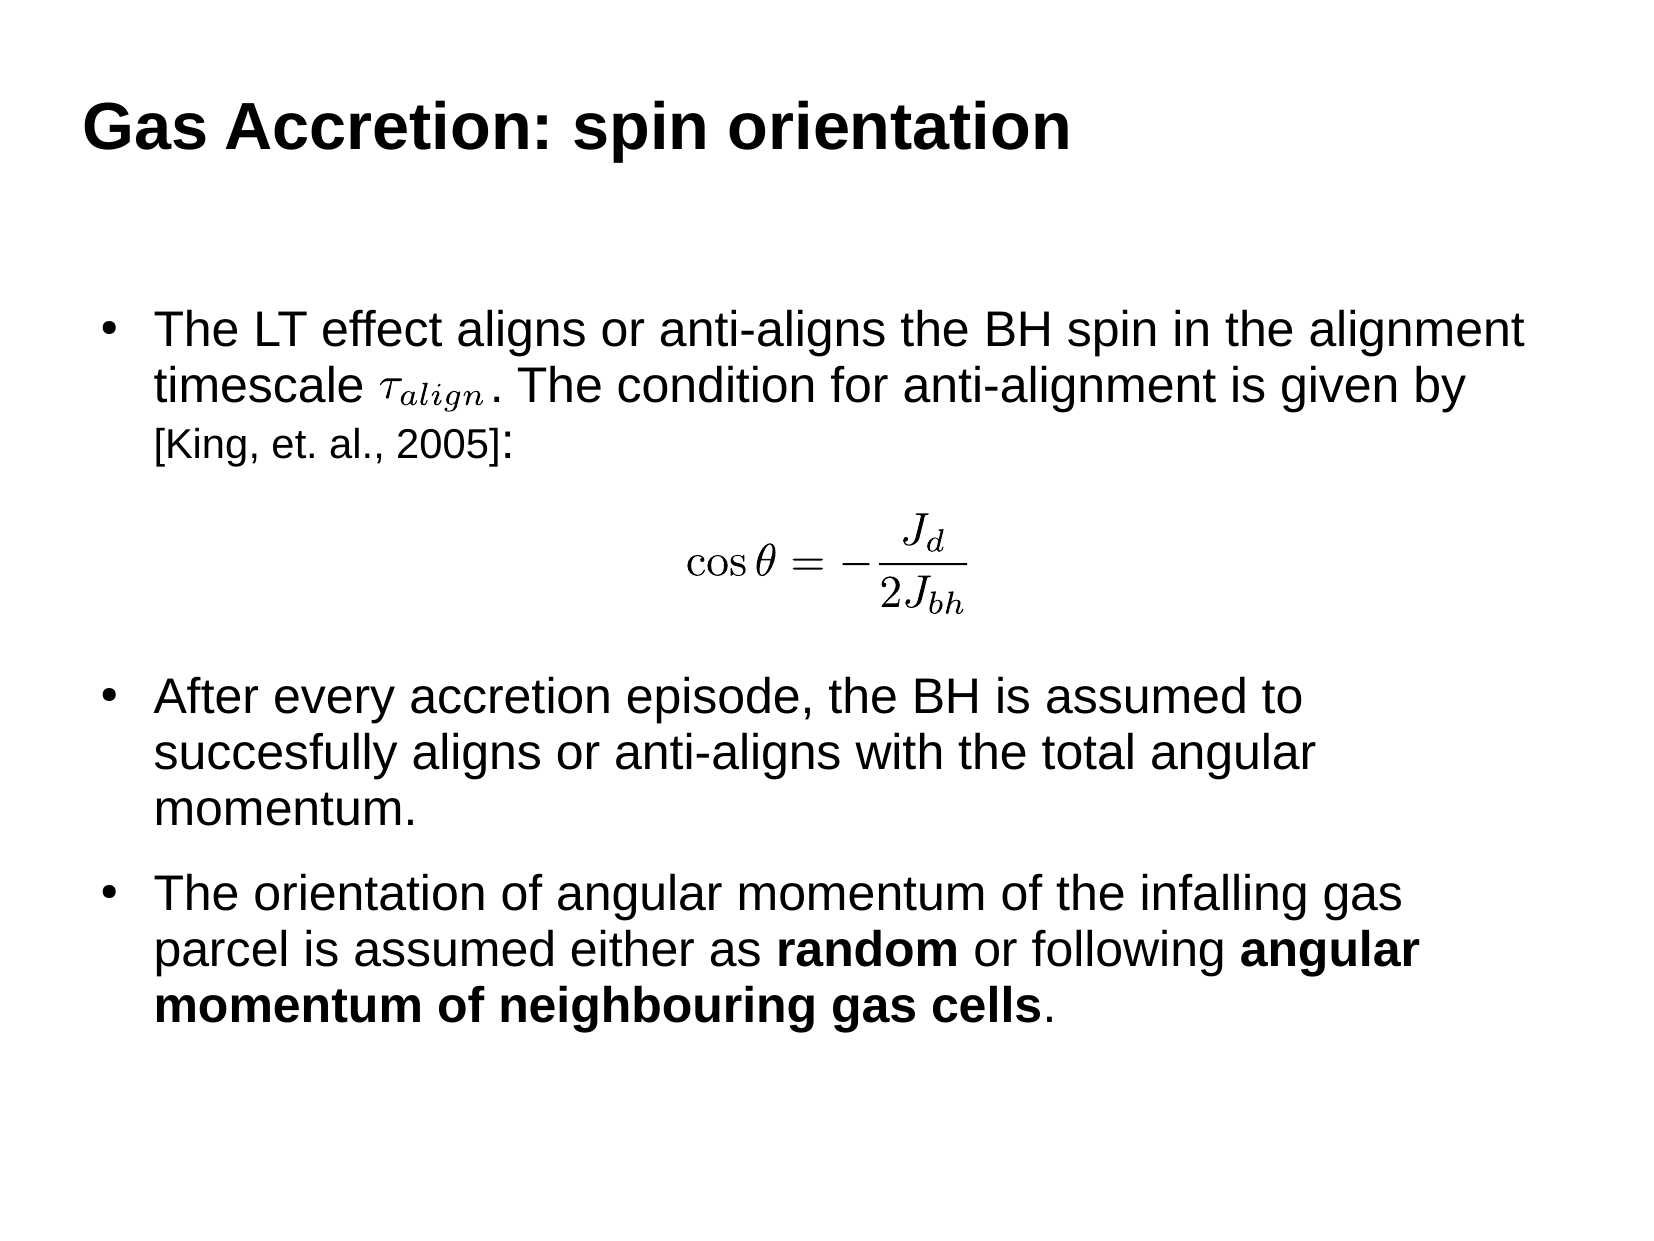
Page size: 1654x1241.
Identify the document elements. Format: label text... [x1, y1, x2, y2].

text_box [378, 378, 485, 412]
text_box [685, 513, 968, 615]
list The LT effect aligns or anti-aligns the BH spin in the alignment timescale . The condition for anti-alignment is given by [King, et. al., 2005]: After every accretion episode, the BH is assumed to succesfully aligns or anti-aligns with the total angular momentum. The orientation of angular momentum of the infalling gas parcel is assumed either as random or following angular momentum of neighbouring gas cells. [82, 301, 1531, 1241]
title Gas Accretion: spin orientation [82, 67, 1571, 186]
